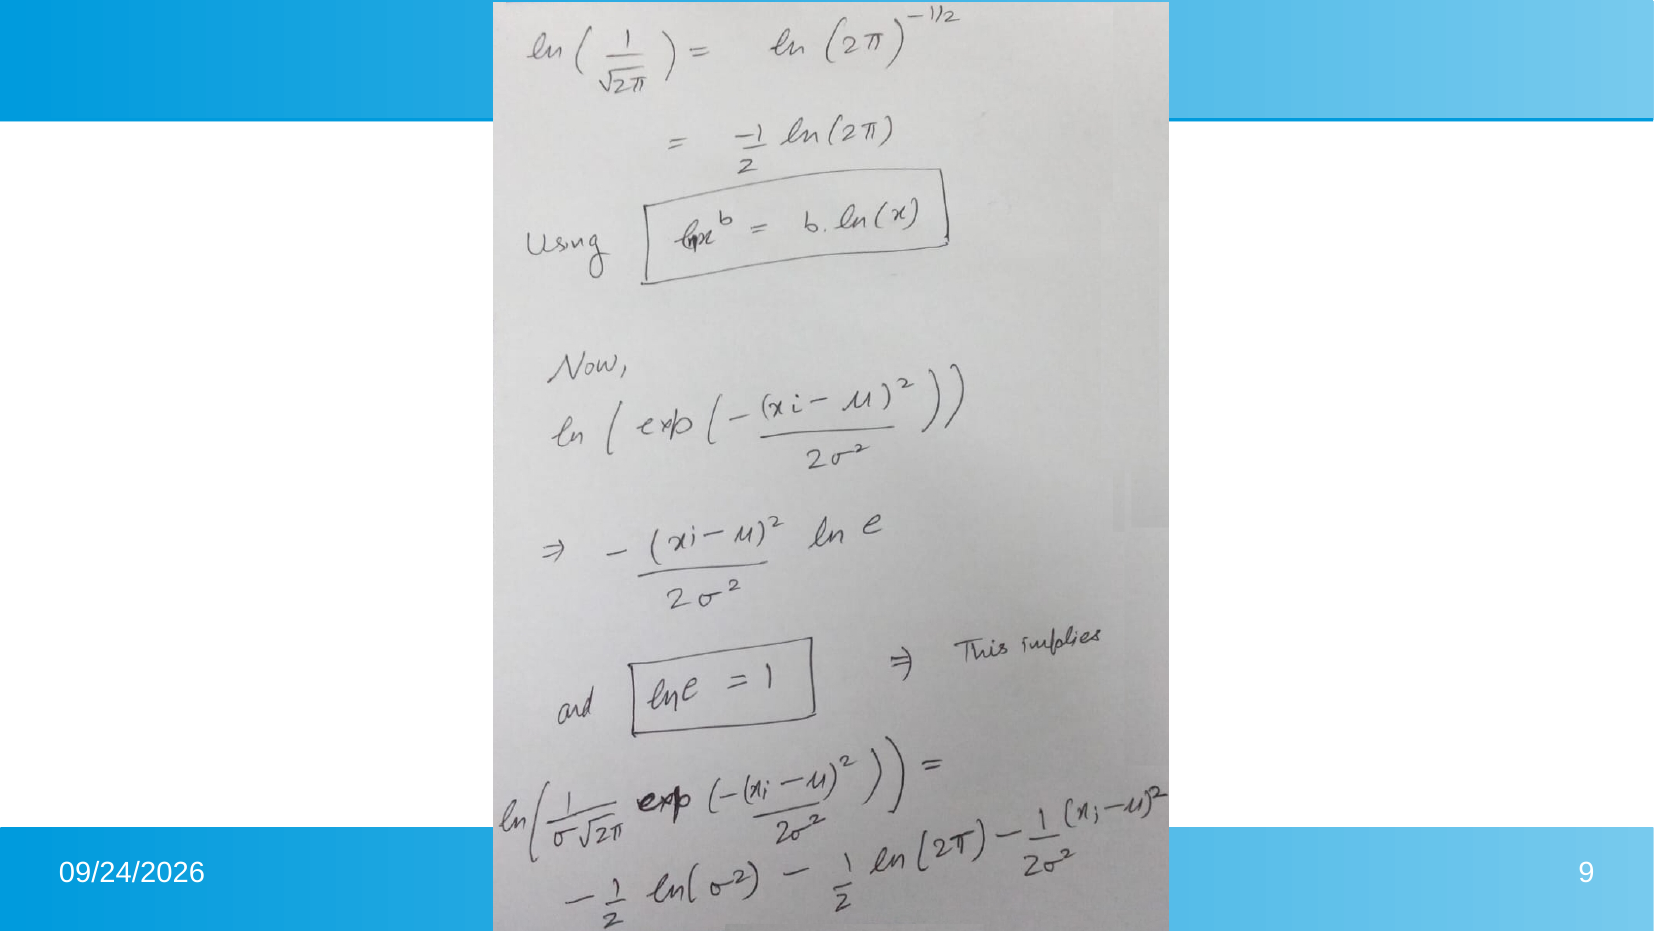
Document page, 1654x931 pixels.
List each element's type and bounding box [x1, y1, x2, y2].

picture [493, 2, 1169, 931]
